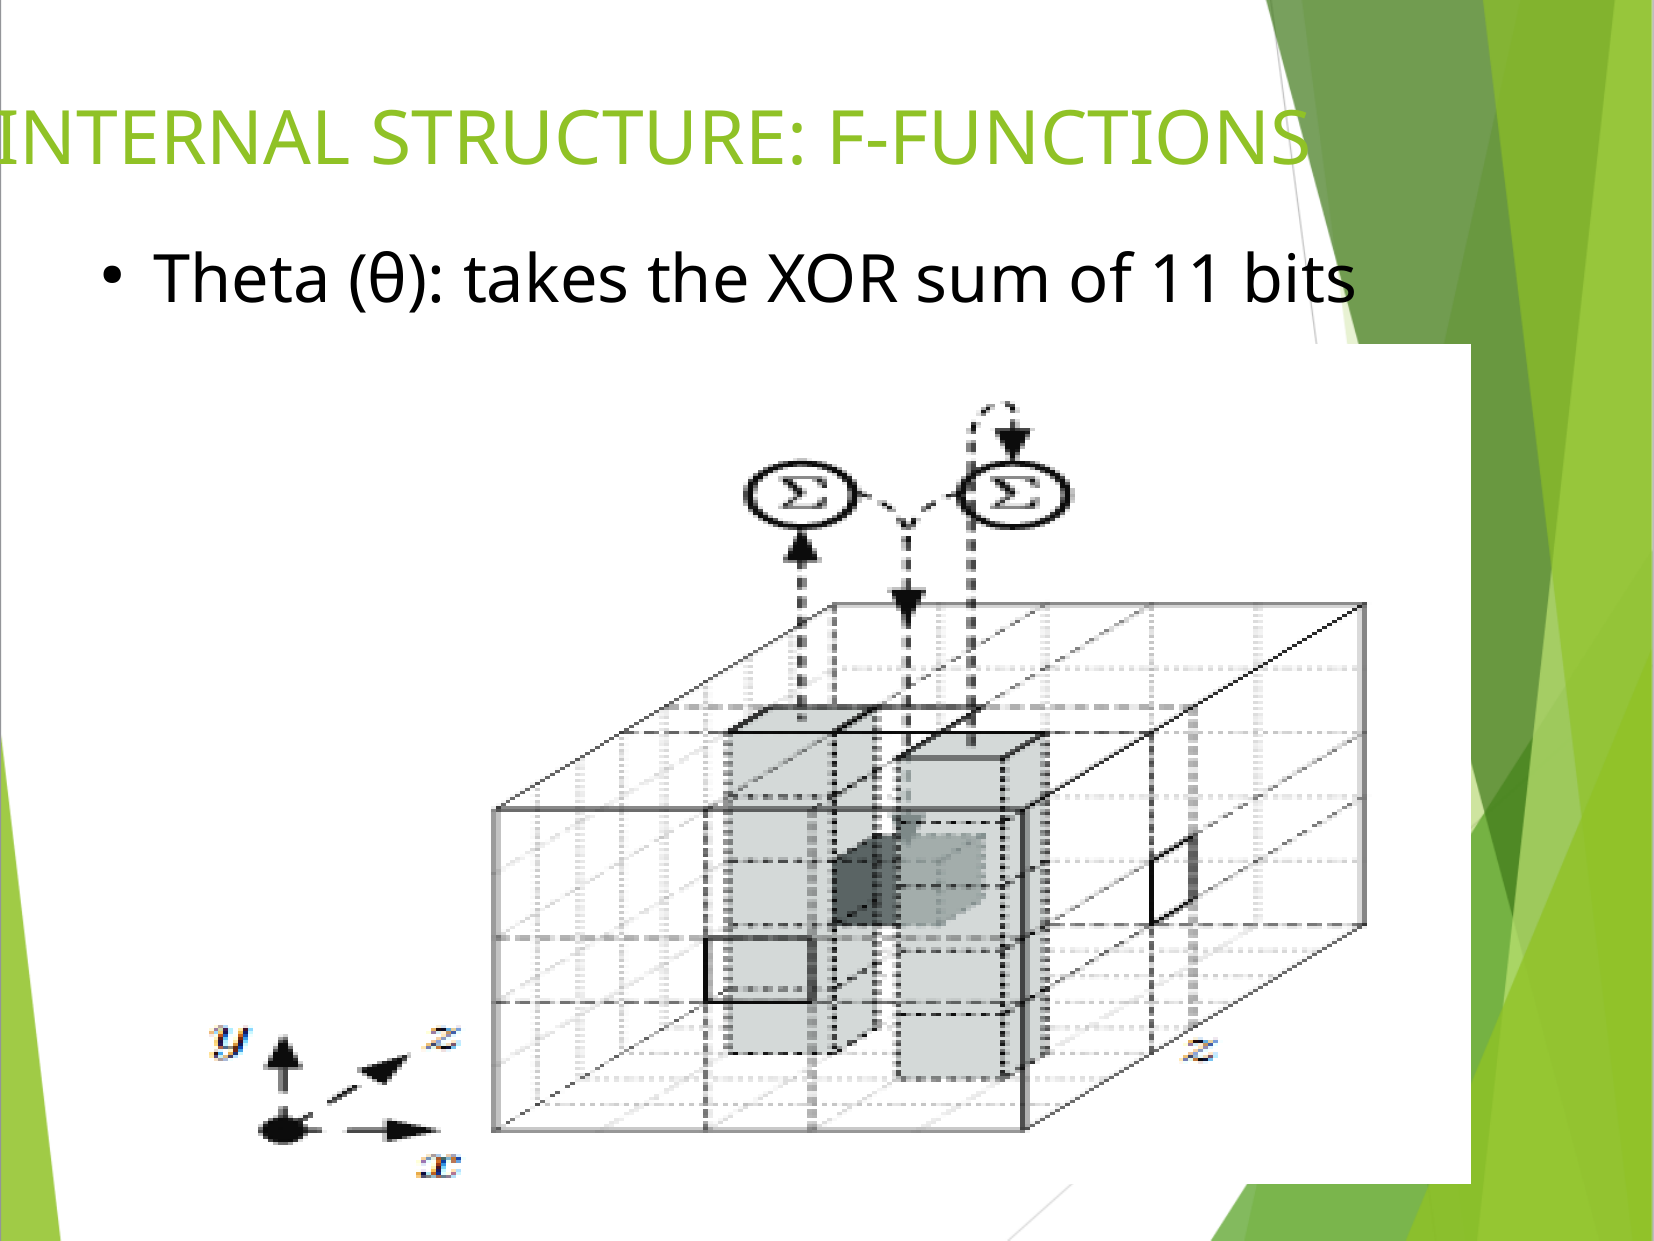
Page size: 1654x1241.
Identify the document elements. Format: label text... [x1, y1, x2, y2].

title INTERNAL STRUCTURE: F-FUNCTIONS [0, 31, 1388, 239]
list Theta (θ): takes the XOR sum of 11 bits [82, 231, 1571, 951]
picture [0, 0, 1654, 1241]
